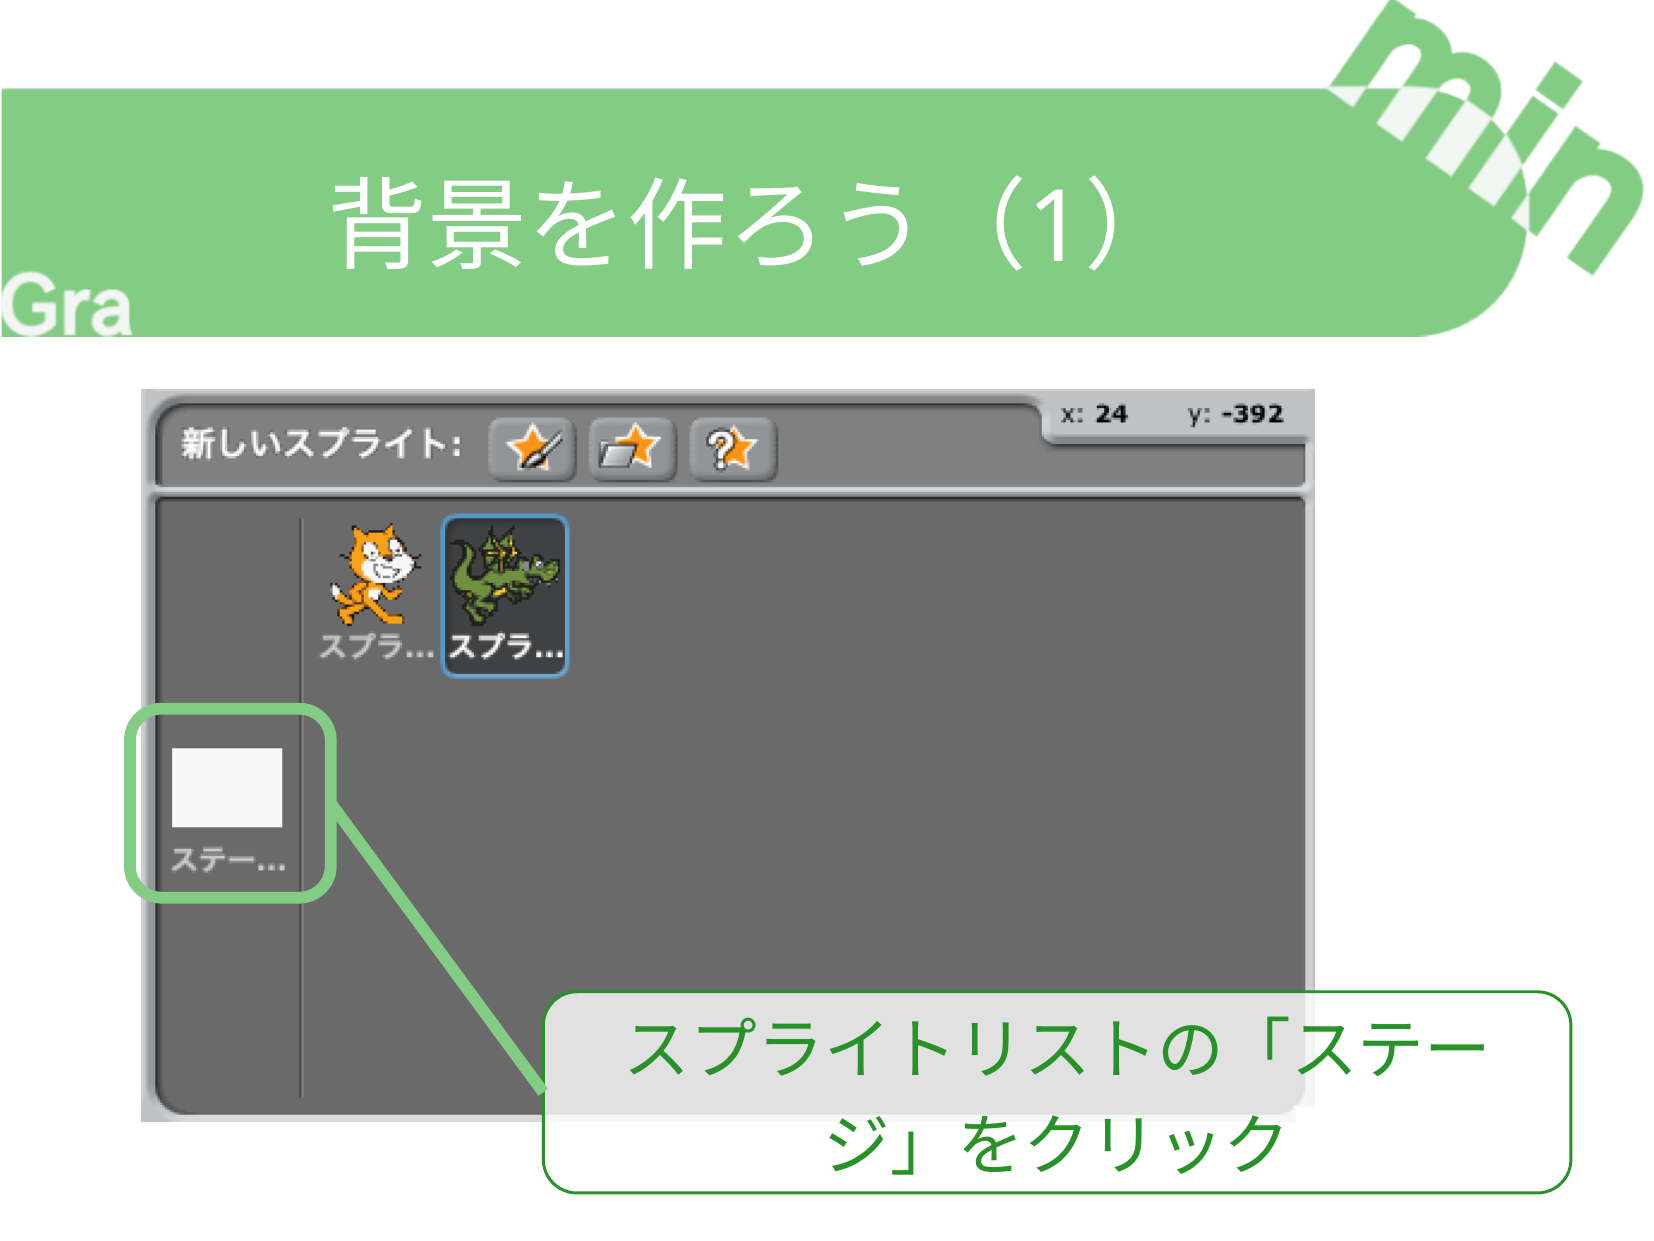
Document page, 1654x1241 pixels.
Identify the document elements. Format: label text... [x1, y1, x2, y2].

text_box スプライトリストの「ステージ」をクリック [543, 991, 1571, 1193]
picture [141, 824, 543, 1123]
title 背景を作ろう（1） [11, 134, 1501, 303]
picture [141, 389, 1315, 1080]
picture [141, 715, 324, 891]
picture [1, 0, 1654, 337]
